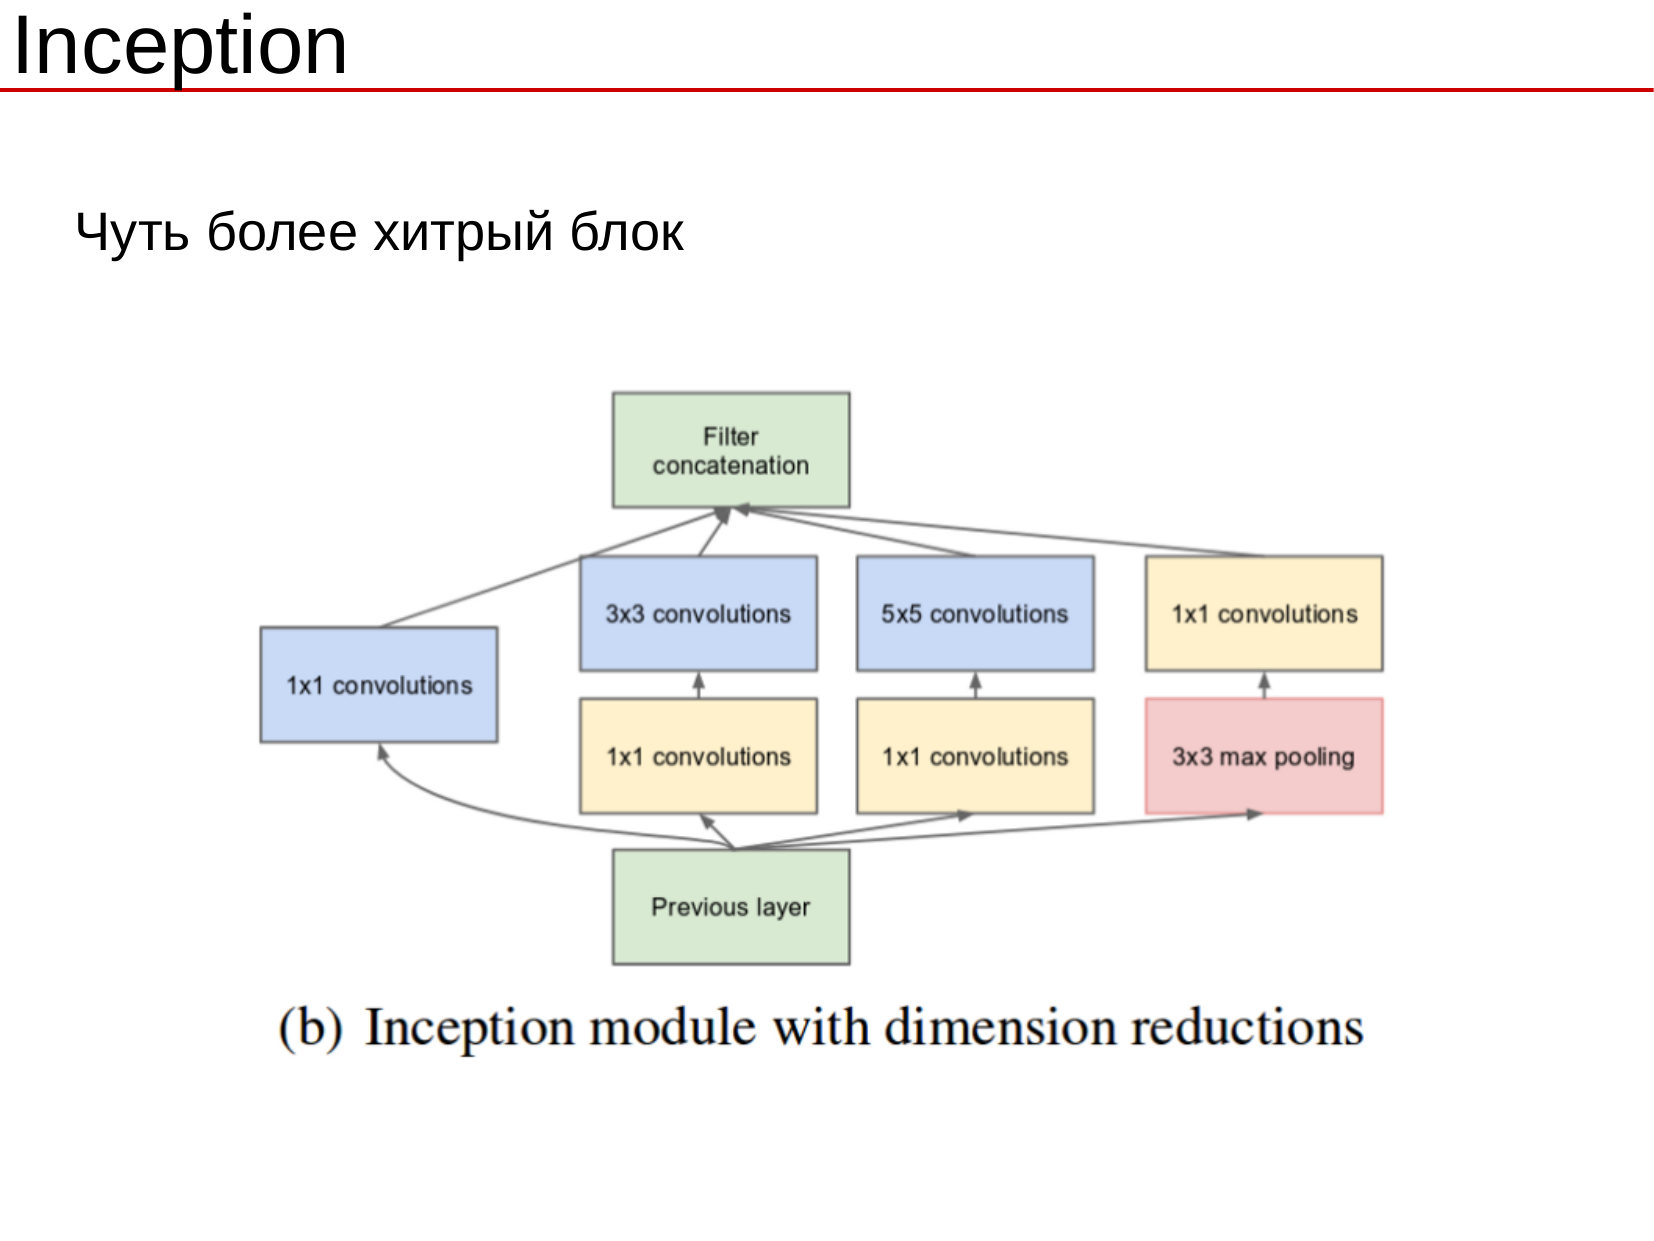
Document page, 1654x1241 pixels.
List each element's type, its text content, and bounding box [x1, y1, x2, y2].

title Inception [11, 0, 1501, 91]
picture [205, 314, 1456, 1101]
text_box Чуть более хитрый блок [60, 193, 1546, 270]
